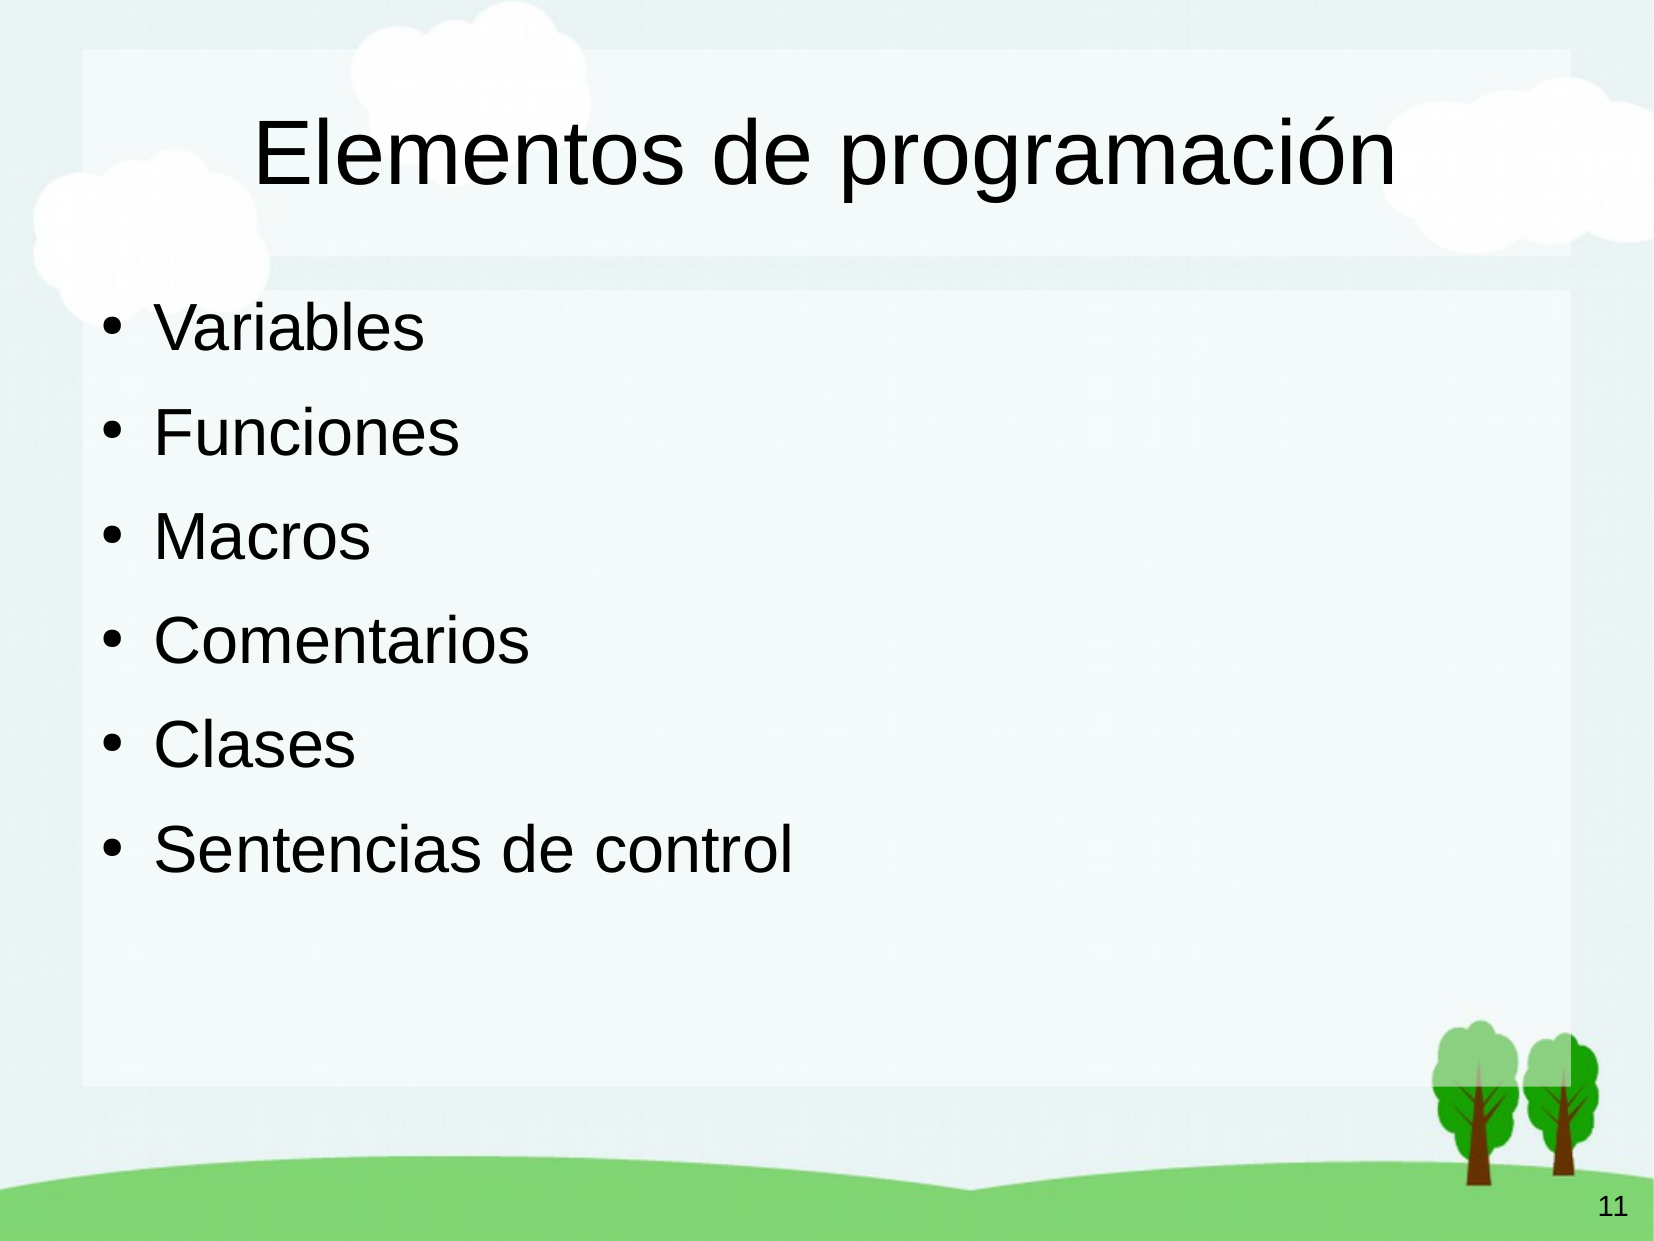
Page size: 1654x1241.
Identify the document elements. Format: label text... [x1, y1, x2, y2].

list Variables Funciones Macros Comentarios Clases Sentencias de control [82, 290, 1571, 1087]
title Elementos de programación [82, 49, 1571, 257]
picture [0, 0, 1654, 1241]
